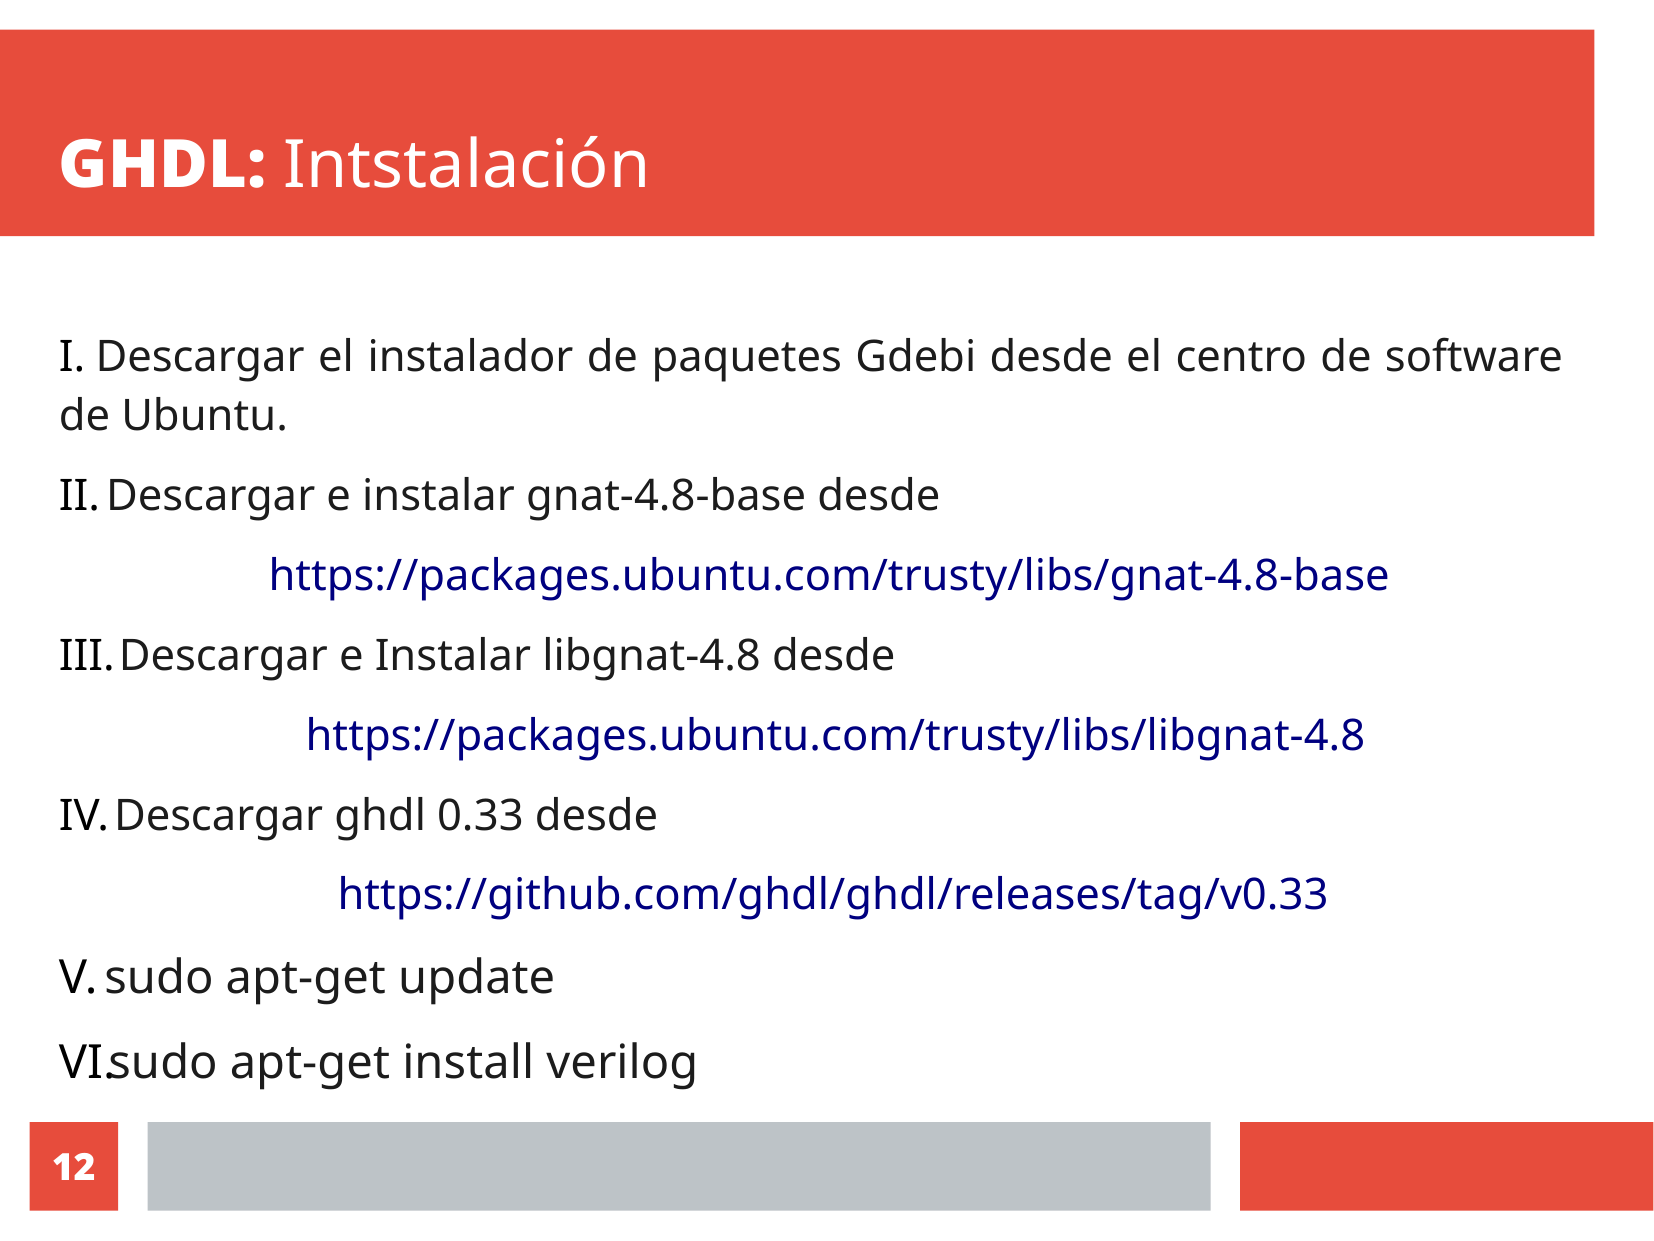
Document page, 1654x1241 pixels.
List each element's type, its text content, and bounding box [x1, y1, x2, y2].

list Descargar el instalador de paquetes Gdebi desde el centro de software de Ubuntu. Descargar e instalar gnat-4.8-base desde https://packages.ubuntu.com/trusty/libs/gnat-4.8-base Descargar e Instalar libgnat-4.8 desde https://packages.ubuntu.com/trusty/libs/libgnat-4.8 Descargar ghdl 0.33 desde https://github.com/ghdl/ghdl/releases/tag/v0.33 sudo apt-get update sudo apt-get install verilog [59, 324, 1565, 1093]
title GHDL: Intstalación [59, 59, 1595, 207]
